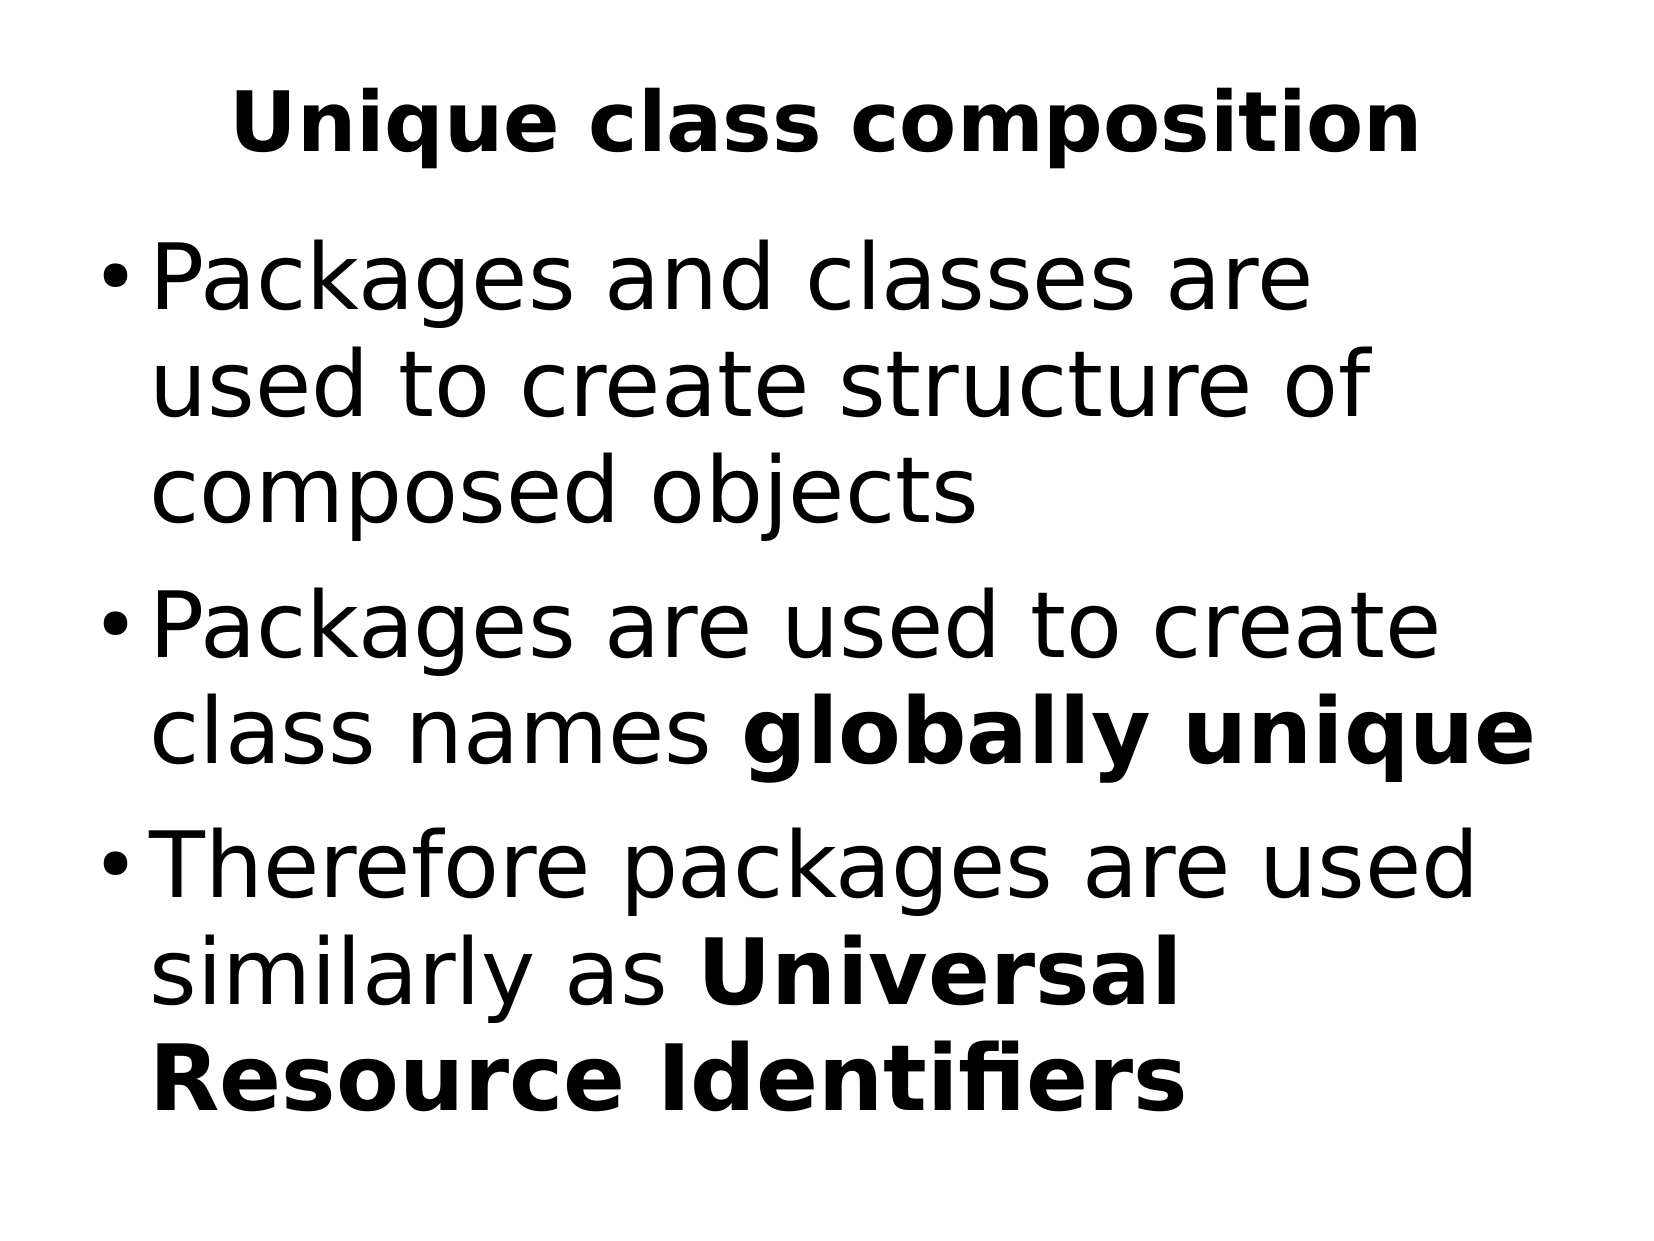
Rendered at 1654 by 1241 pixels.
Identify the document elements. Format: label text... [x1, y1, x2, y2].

title Unique class composition [82, 49, 1571, 196]
list Packages and classes are used to create structure of composed objects Packages are used to create class names globally unique Therefore packages are used similarly as Universal Resource Identifiers [82, 225, 1538, 1186]
